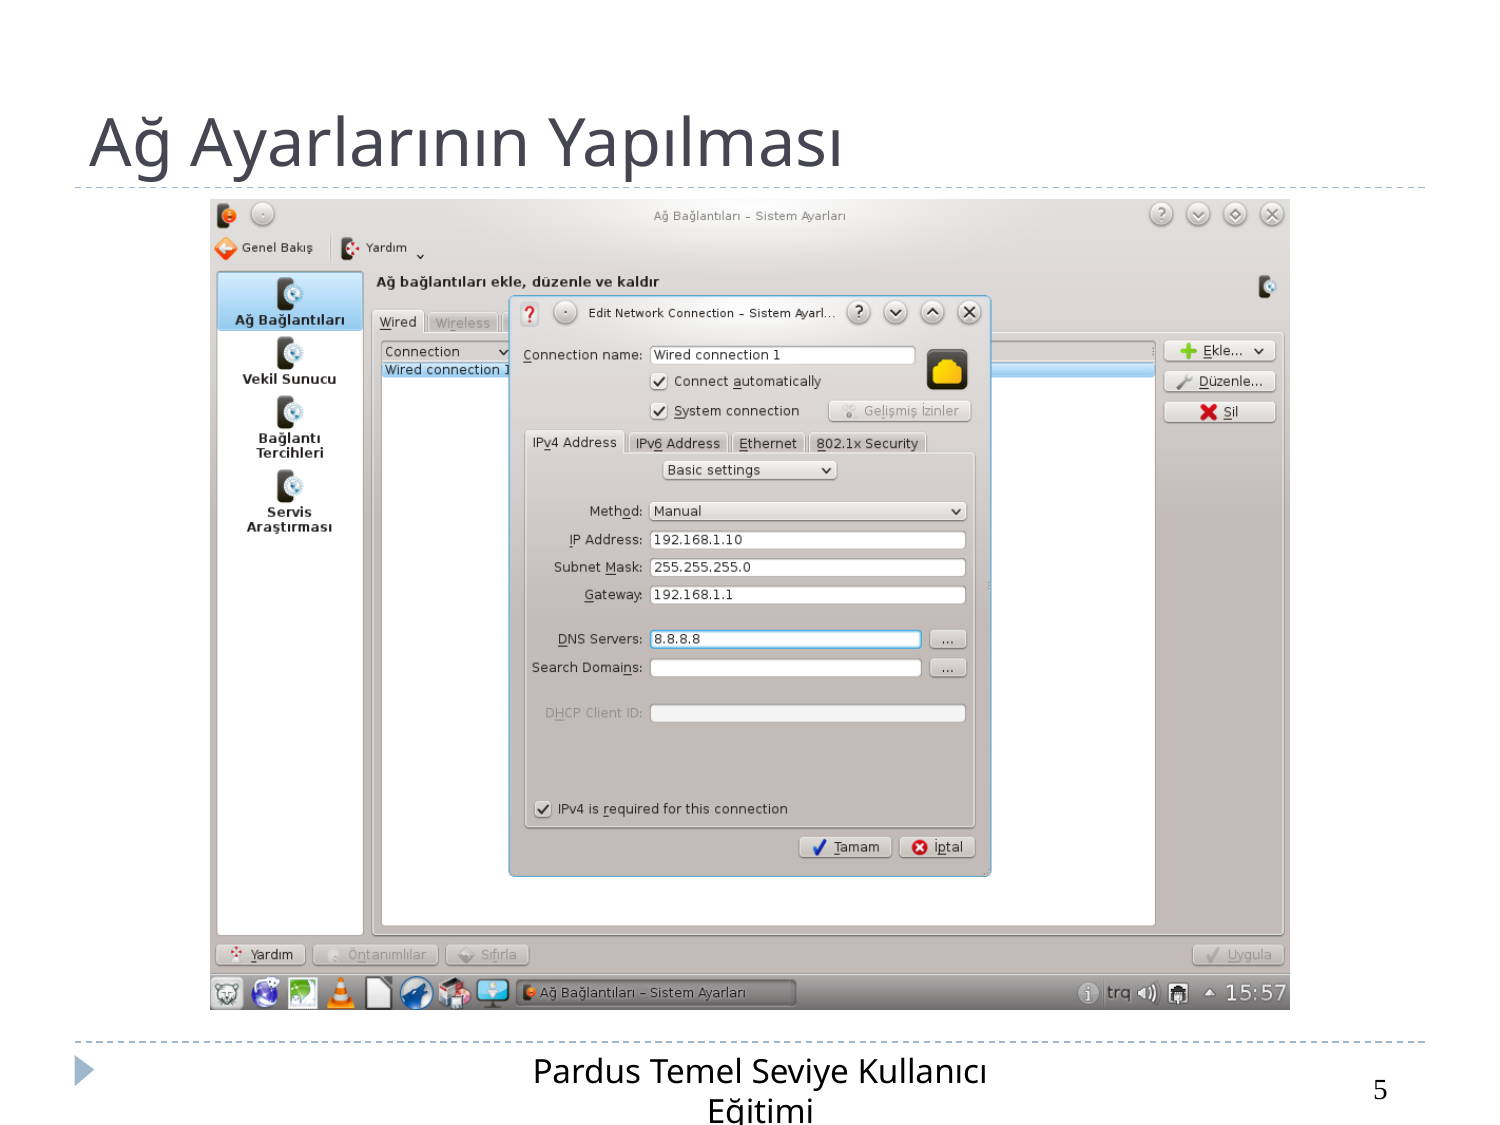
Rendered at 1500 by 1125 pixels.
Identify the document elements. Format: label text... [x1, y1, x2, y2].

picture [210, 199, 1290, 1010]
title Ağ Ayarlarının Yapılması [75, 24, 1425, 188]
